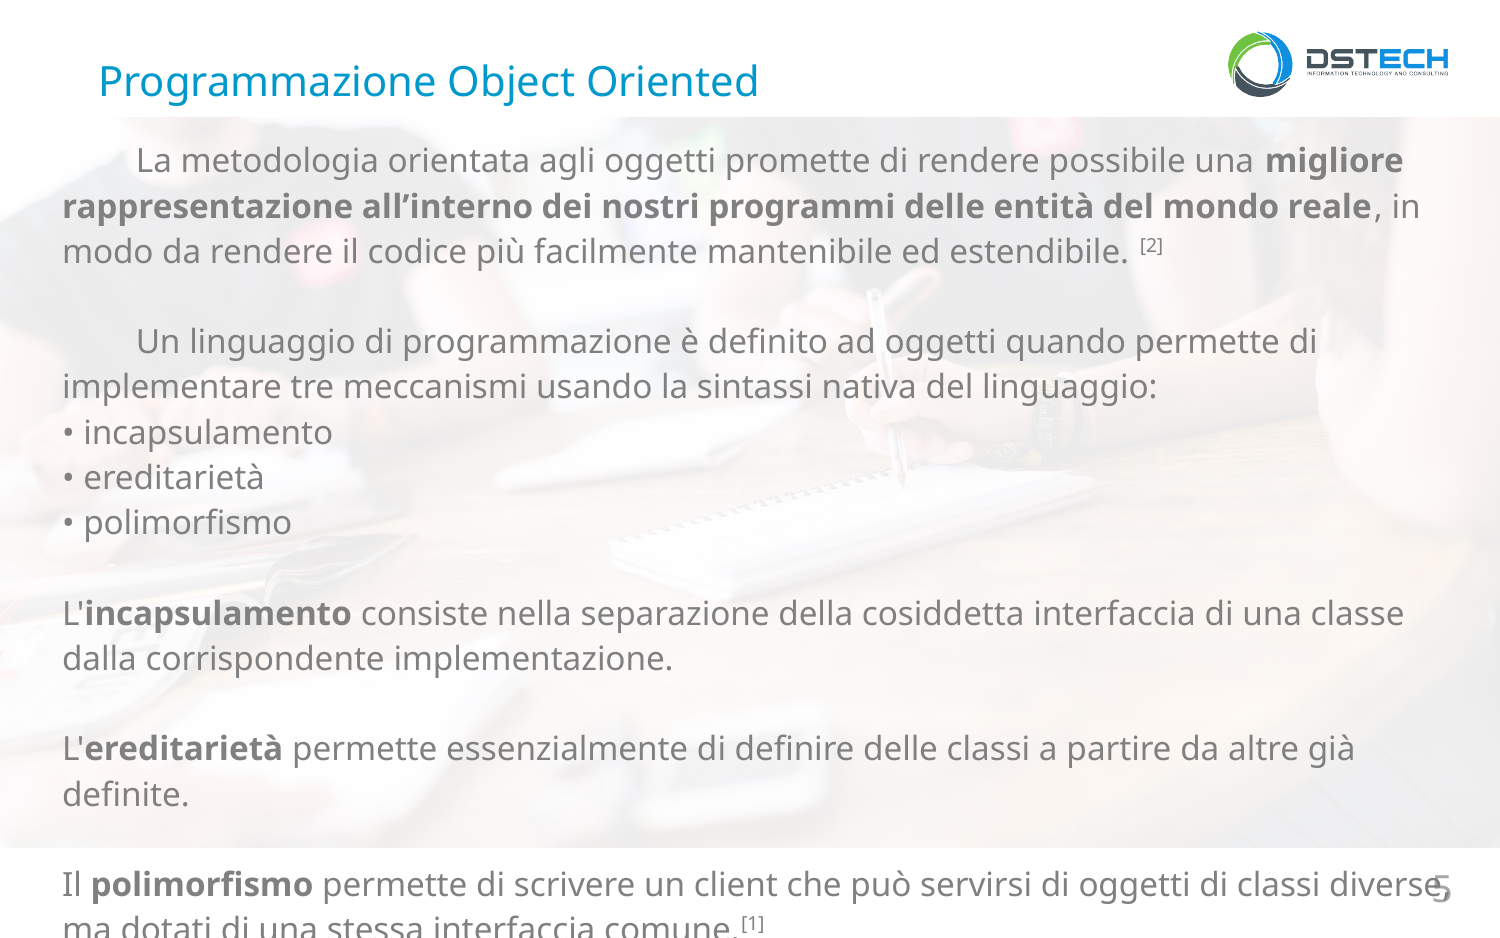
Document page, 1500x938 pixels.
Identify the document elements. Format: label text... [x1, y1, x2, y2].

text_box 5 [1413, 887, 1460, 910]
text_box La metodologia orientata agli oggetti promette di rendere possibile una migliore rappresentazione all’interno dei nostri programmi delle entità del mondo reale, in modo da rendere il codice più facilmente mantenibile ed estendibile. [2] Un linguaggio di programmazione è definito ad oggetti quando permette di implementare tre meccanismi usando la sintassi nativa del linguaggio: • incapsulamento • ereditarietà • polimorfismo L'incapsulamento consiste nella separazione della cosiddetta interfaccia di una classe dalla corrispondente implementazione. L'ereditarietà permette essenzialmente di definire delle classi a partire da altre già definite. Il polimorfismo permette di scrivere un client che può servirsi di oggetti di classi diverse, ma dotati di una stessa interfaccia comune.[1] [47, 129, 1477, 887]
text_box Programmazione Object Oriented [83, 47, 750, 107]
picture [1228, 31, 1448, 97]
picture [0, 117, 1500, 848]
